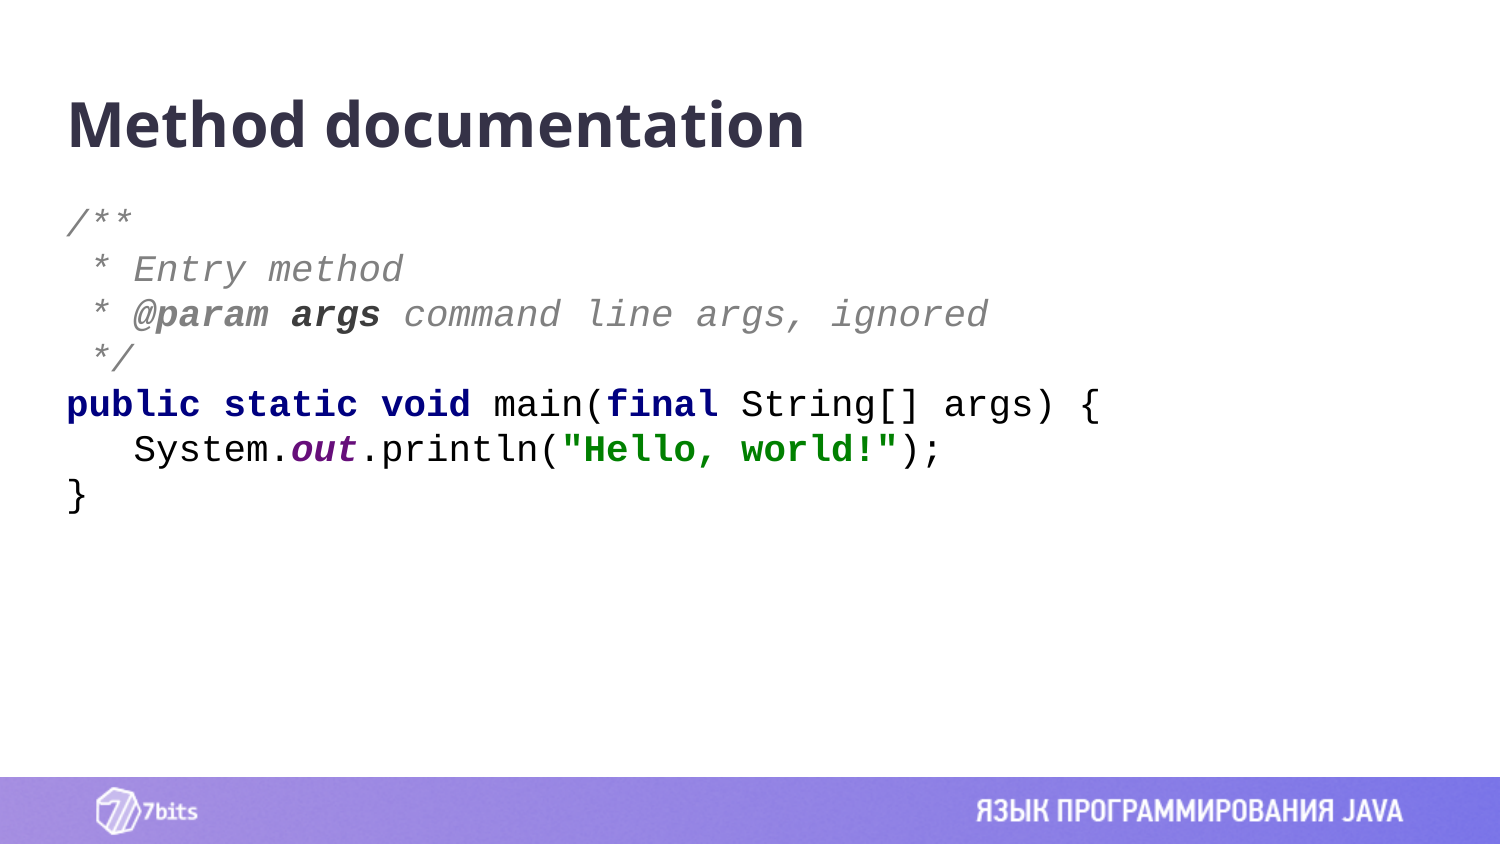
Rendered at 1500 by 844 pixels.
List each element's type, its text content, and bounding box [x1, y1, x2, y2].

list /** * Entry method * @param args command line args, ignored */ public static void main(final String[] args) { System.out.println("Hello, world!"); } [51, 184, 1449, 745]
picture [0, 777, 1500, 844]
title Method documentation [51, 69, 1449, 164]
